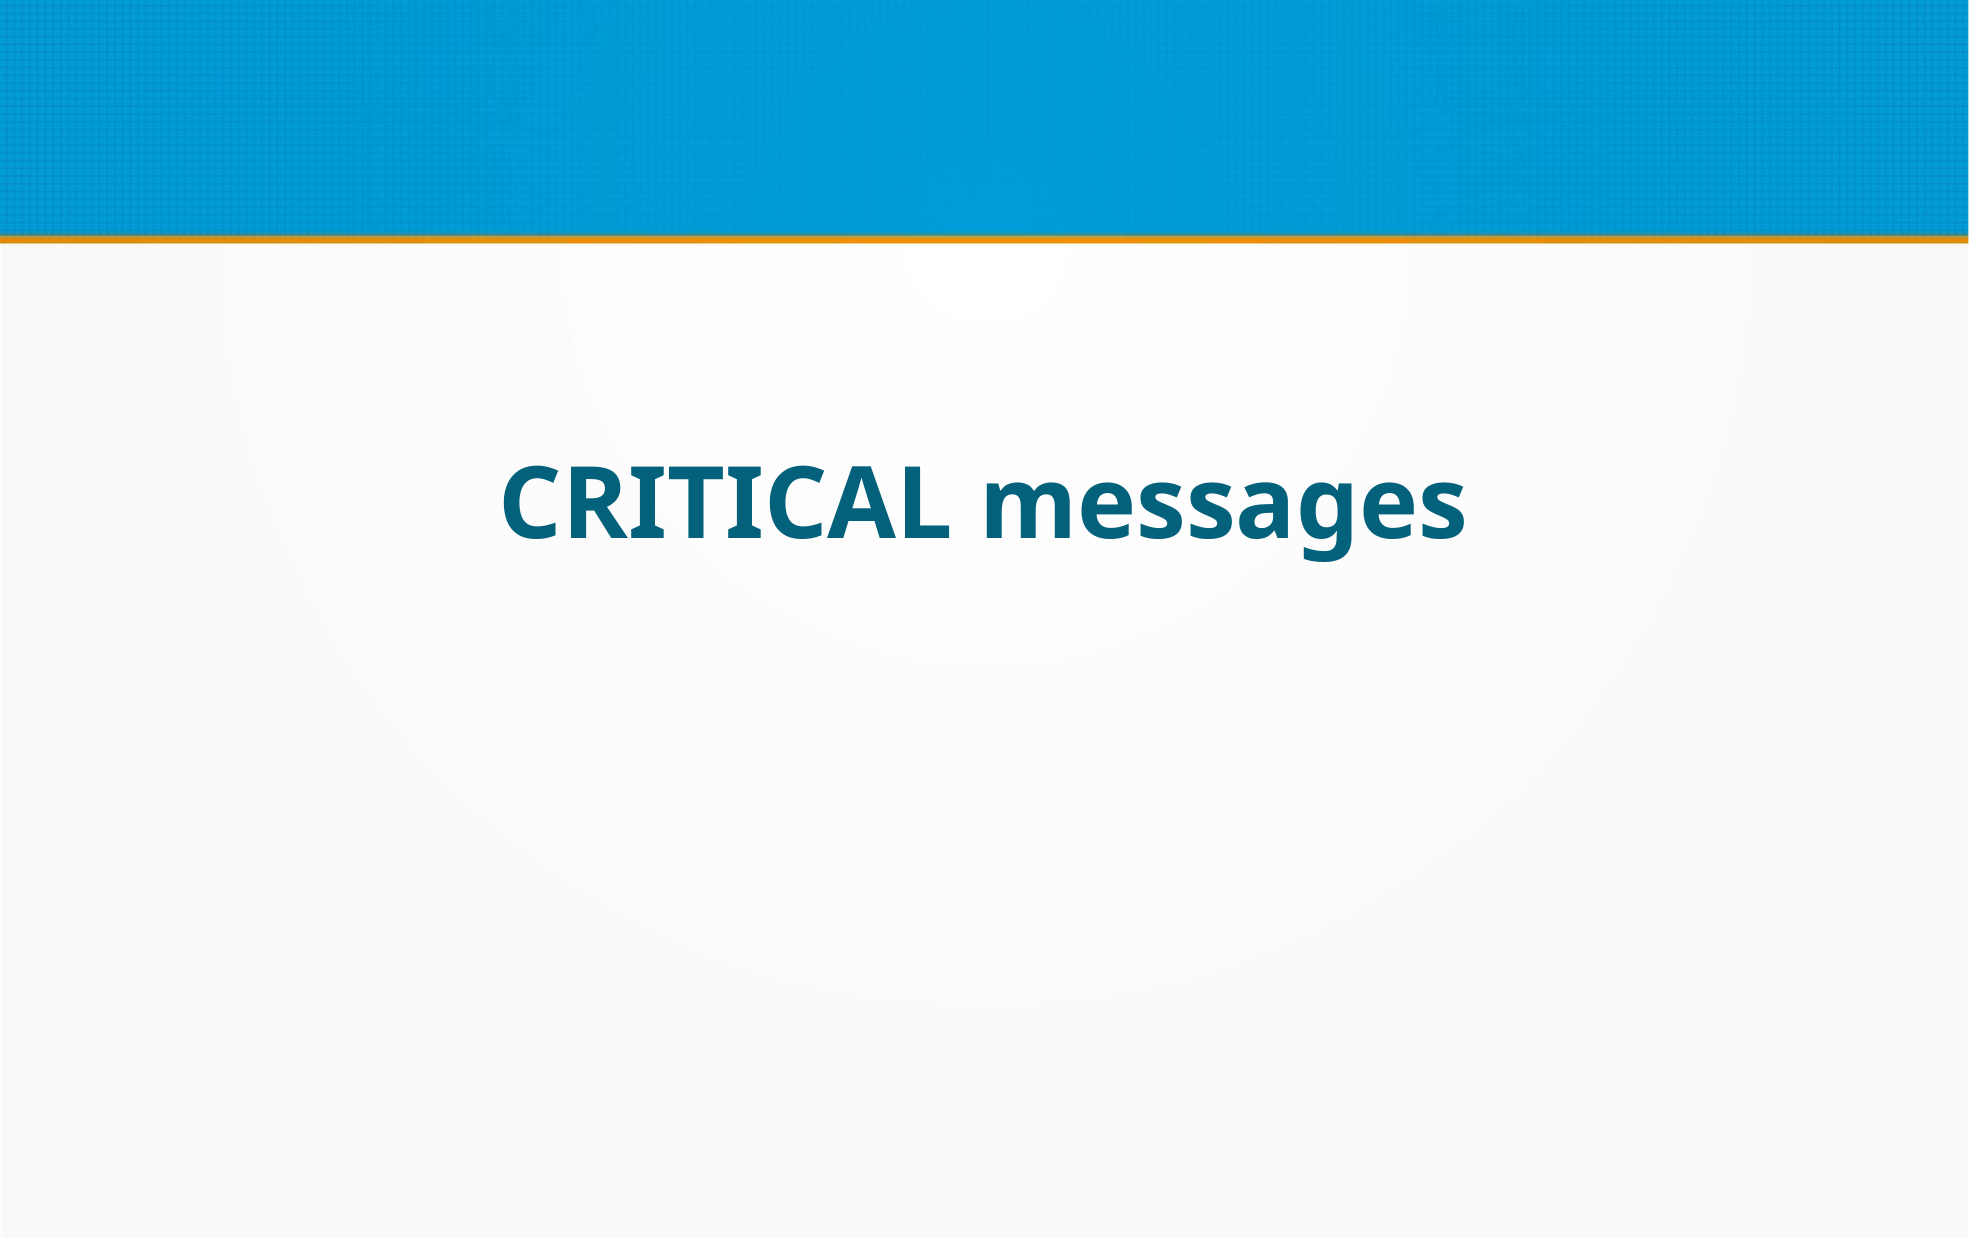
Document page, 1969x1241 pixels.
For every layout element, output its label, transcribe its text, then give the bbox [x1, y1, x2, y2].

subtitle CRITICAL messages [98, 19, 1870, 980]
picture [0, 233, 1969, 1241]
